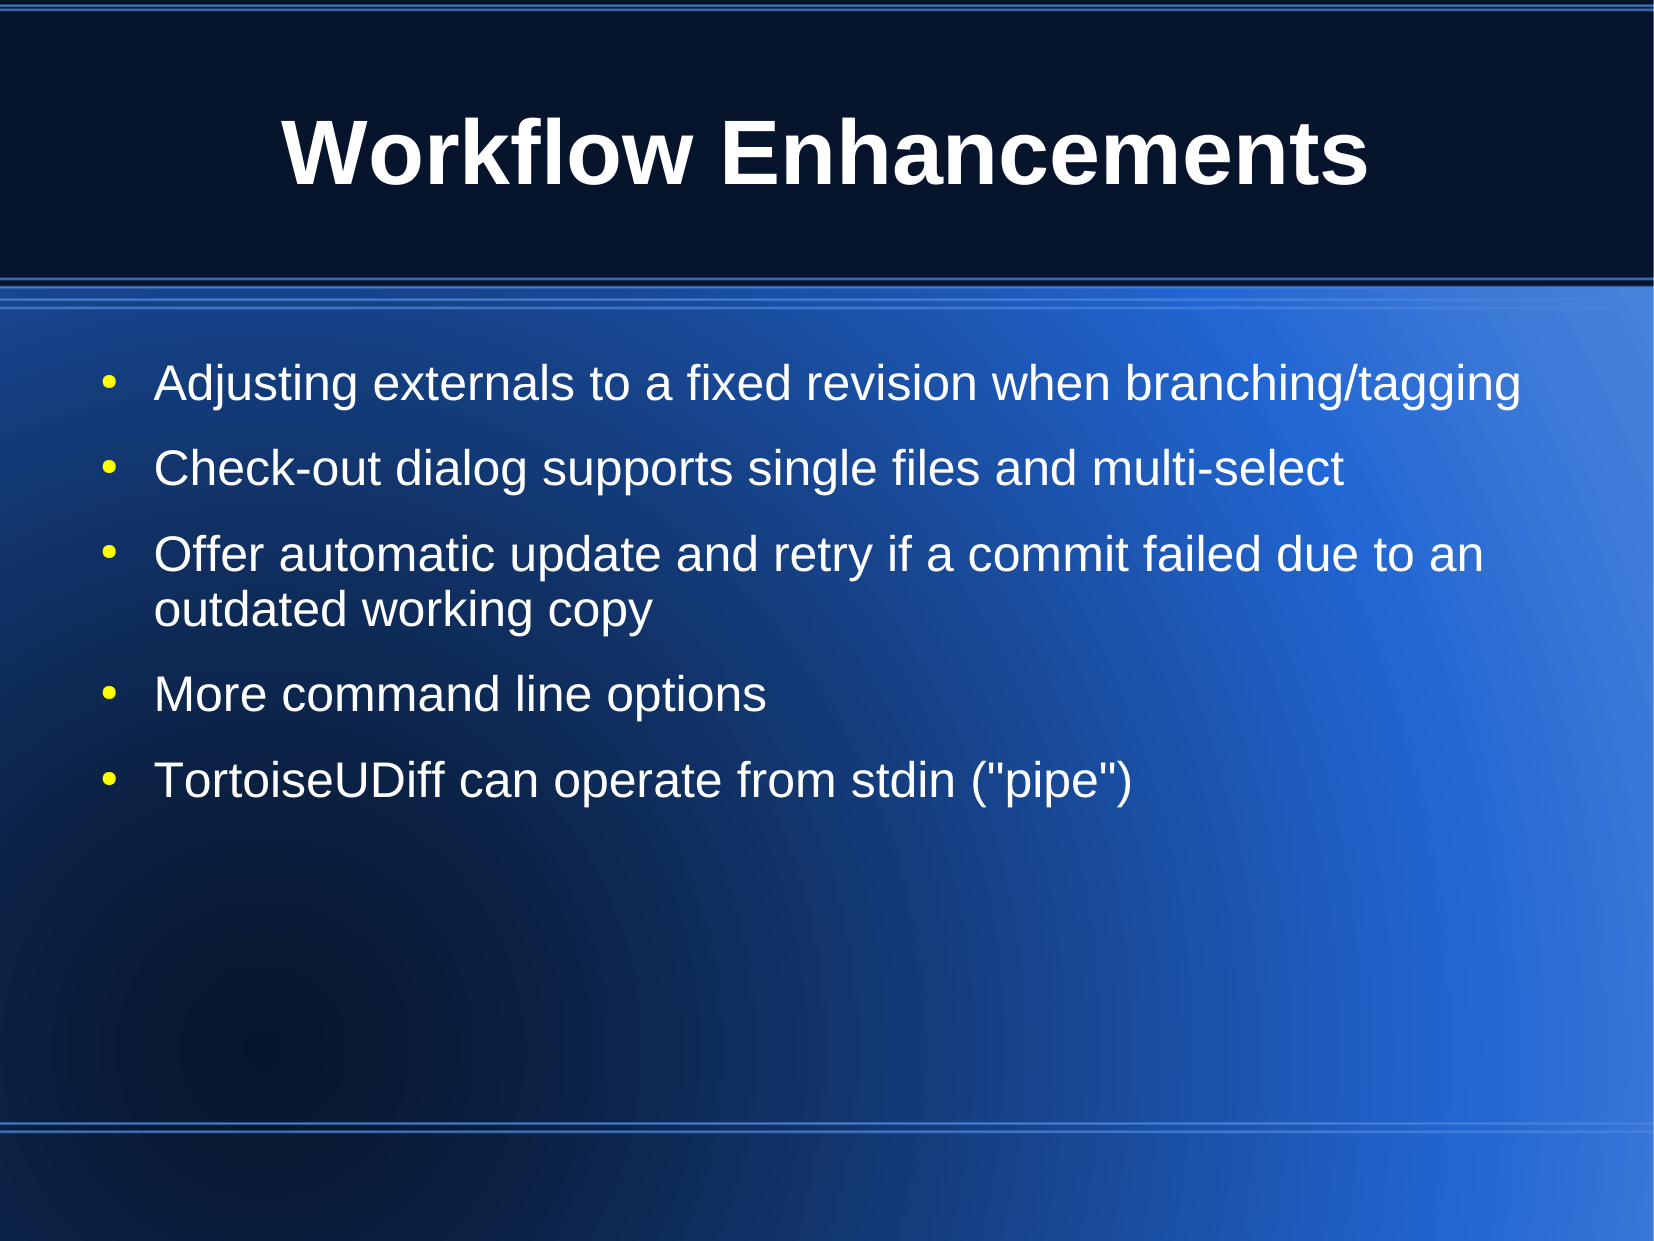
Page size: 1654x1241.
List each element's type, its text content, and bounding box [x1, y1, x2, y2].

list Adjusting externals to a fixed revision when branching/tagging Check-out dialog supports single files and multi-select Offer automatic update and retry if a commit failed due to an outdated working copy More command line options TortoiseUDiff can operate from stdin ("pipe") [82, 355, 1571, 1123]
picture [0, 0, 1654, 1241]
title Workflow Enhancements [82, 49, 1571, 257]
